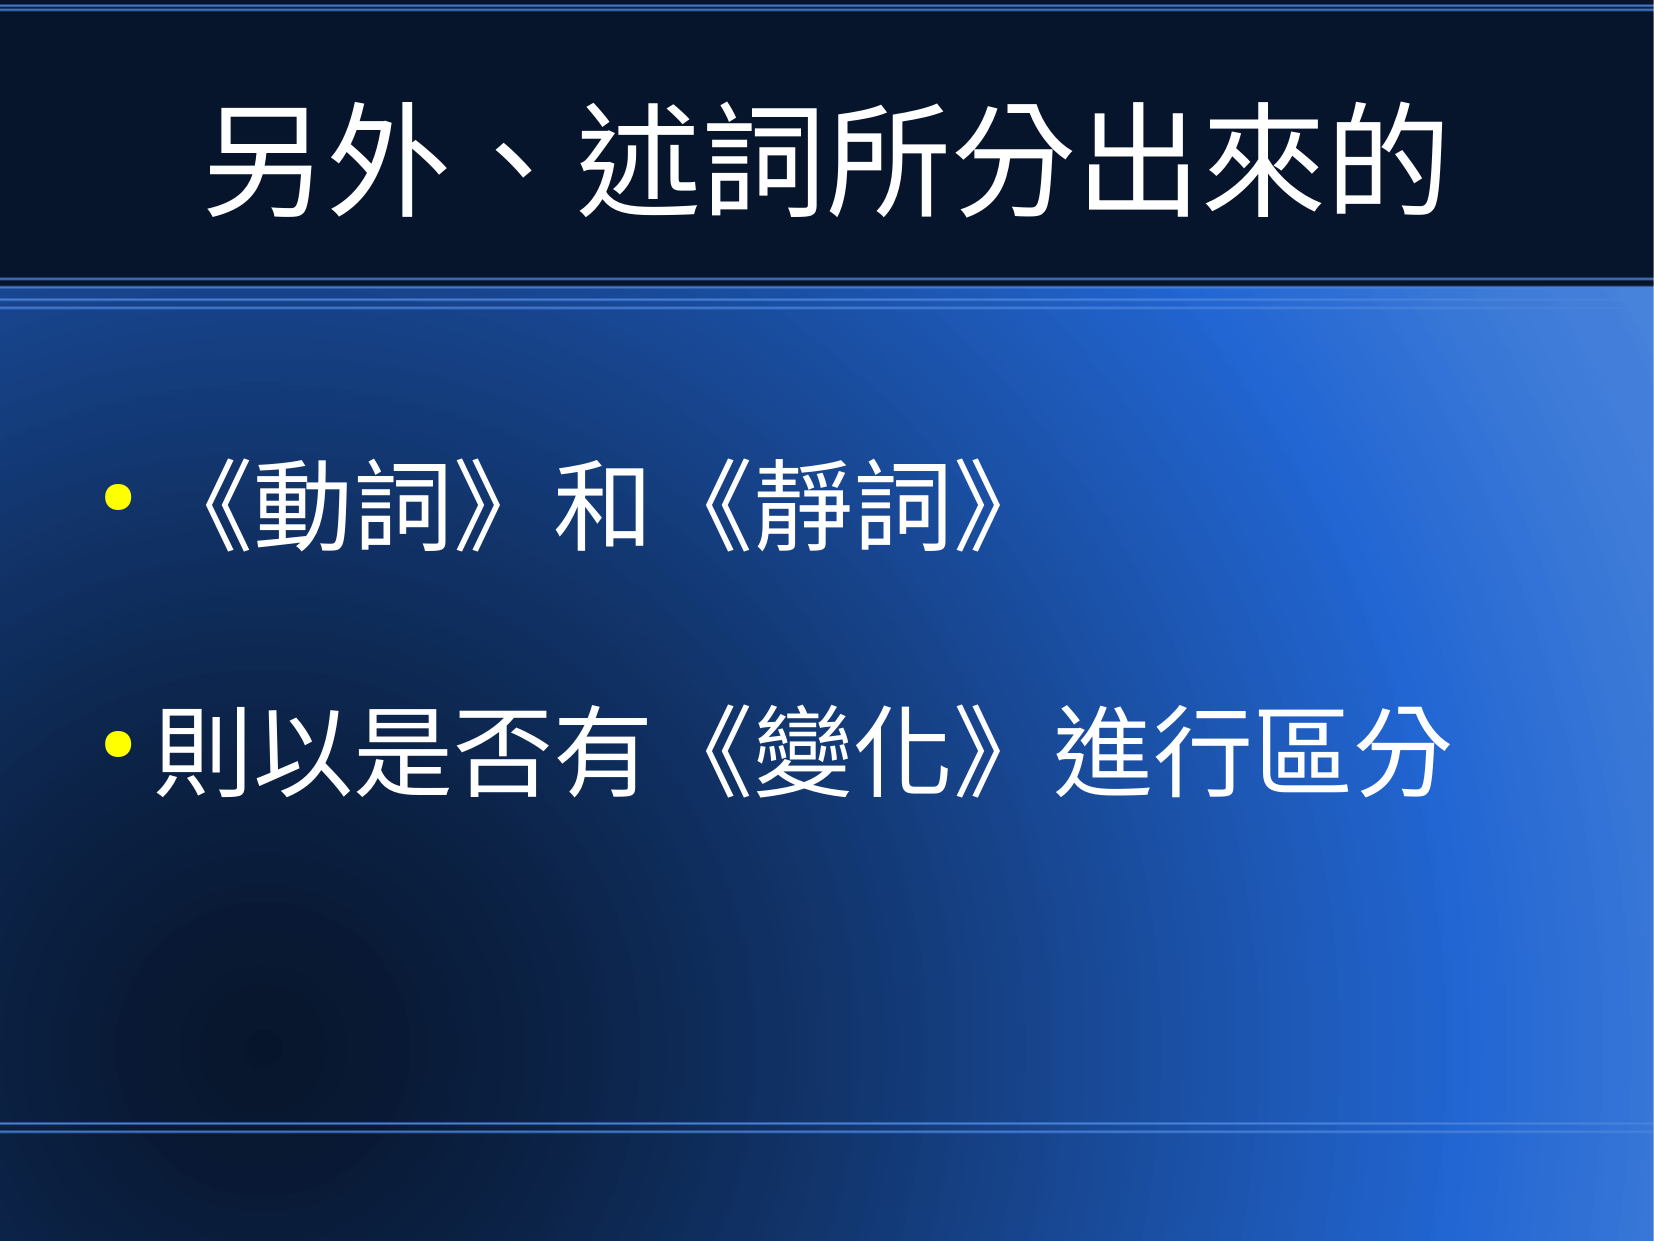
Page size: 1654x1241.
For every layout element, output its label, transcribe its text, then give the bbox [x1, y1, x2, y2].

picture [0, 0, 1654, 1241]
list 《動詞》和《靜詞》 則以是否有《變化》進行區分 [82, 355, 1571, 1241]
title 另外、述詞所分出來的 [82, 49, 1571, 257]
